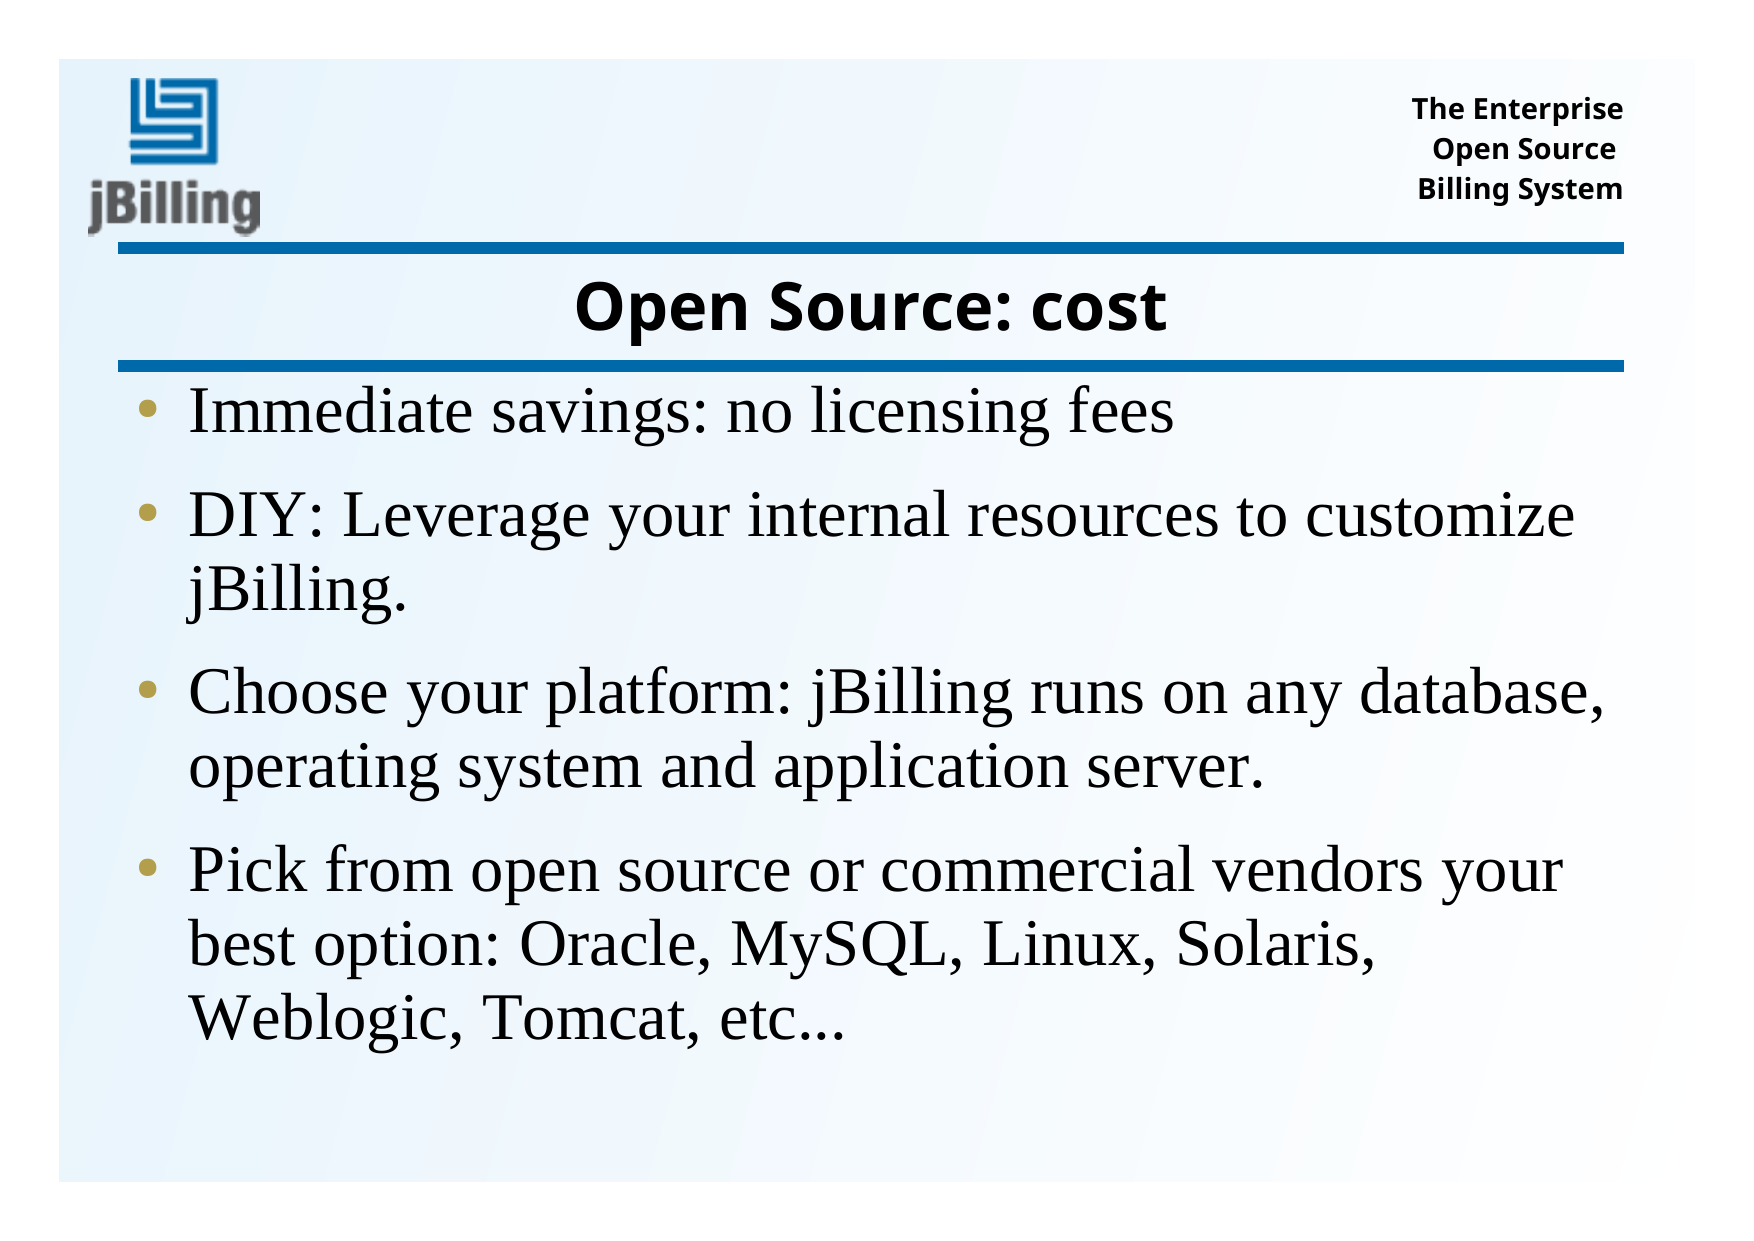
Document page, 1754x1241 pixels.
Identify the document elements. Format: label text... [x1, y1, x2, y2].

title Open Source: cost [118, 248, 1625, 361]
picture [88, 78, 260, 237]
list Immediate savings: no licensing fees DIY: Leverage your internal resources to customize jBilling. Choose your platform: jBilling runs on any database, operating system and application server. Pick from open source or commercial vendors your best option: Oracle, MySQL, Linux, Solaris, Weblogic, Tomcat, etc... [118, 373, 1625, 1134]
